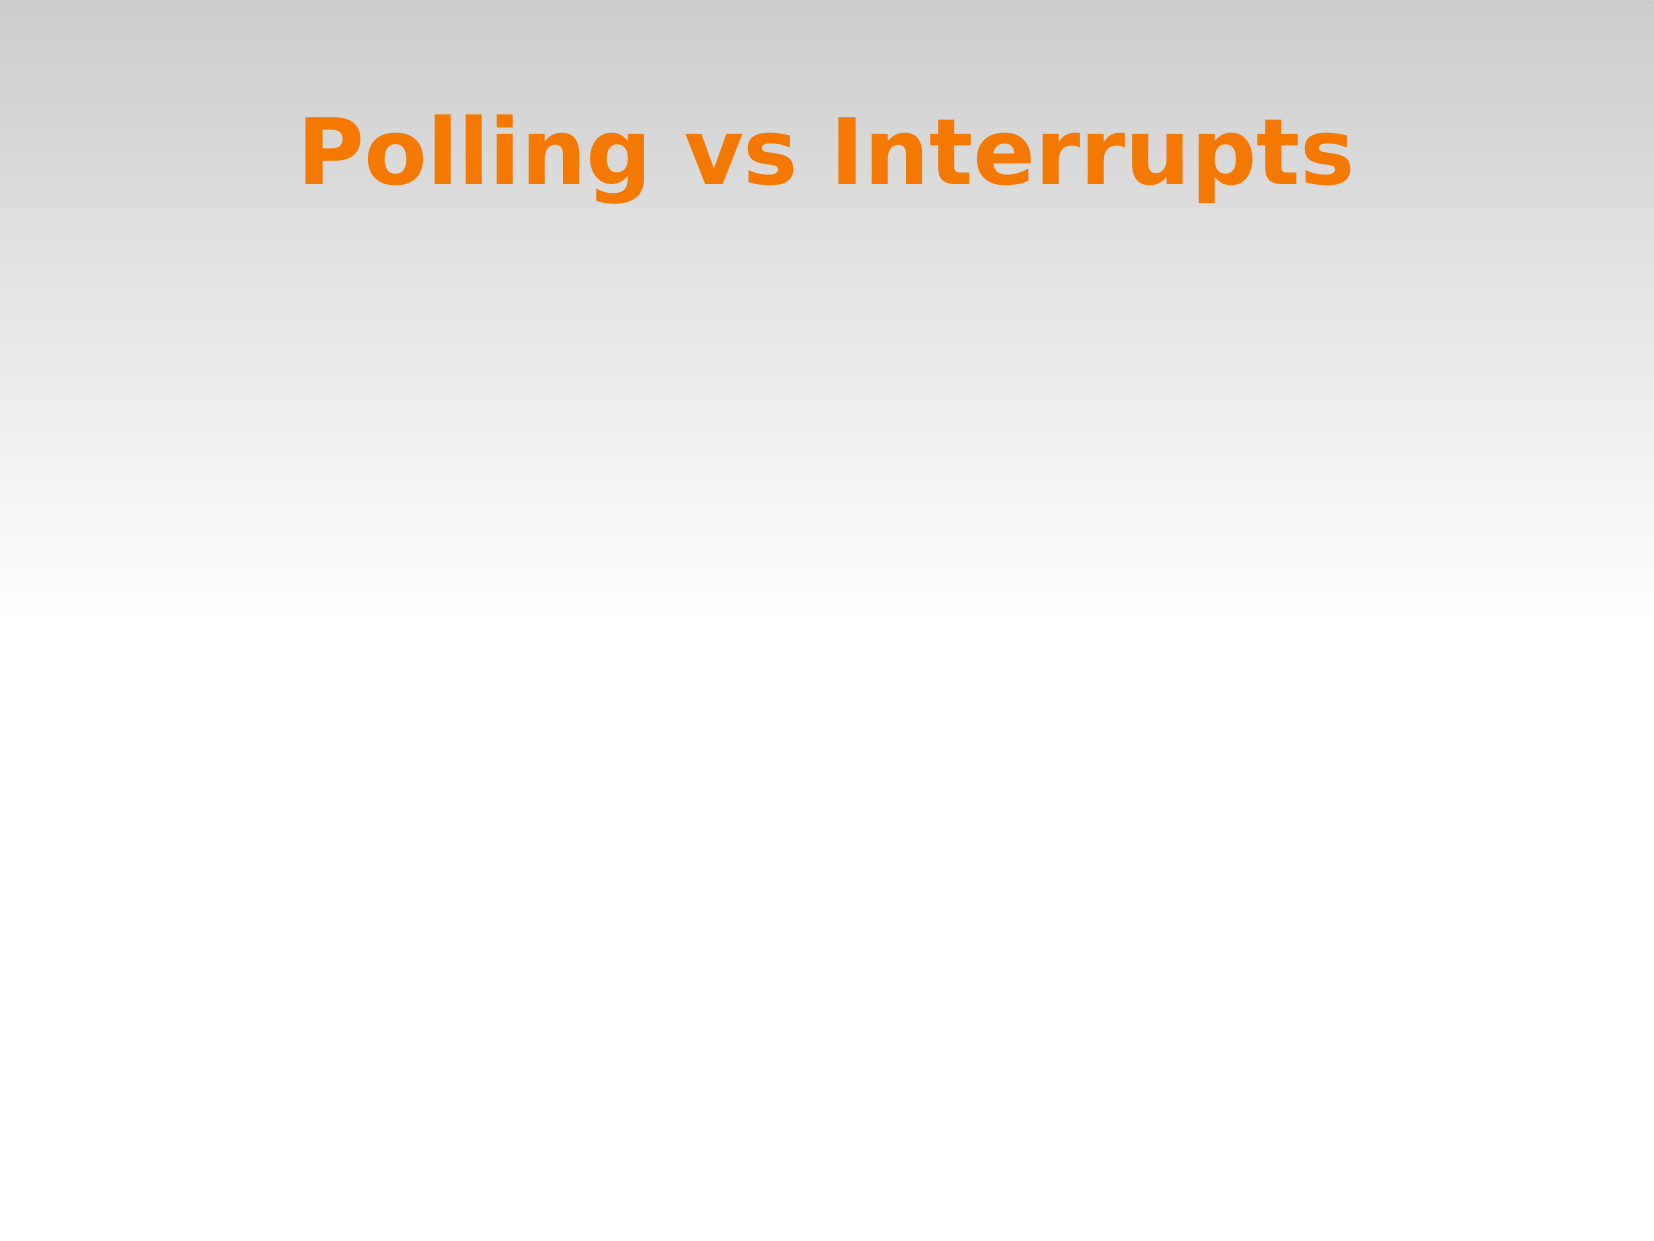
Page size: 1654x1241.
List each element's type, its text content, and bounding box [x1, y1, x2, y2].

title Polling vs Interrupts [82, 49, 1571, 257]
